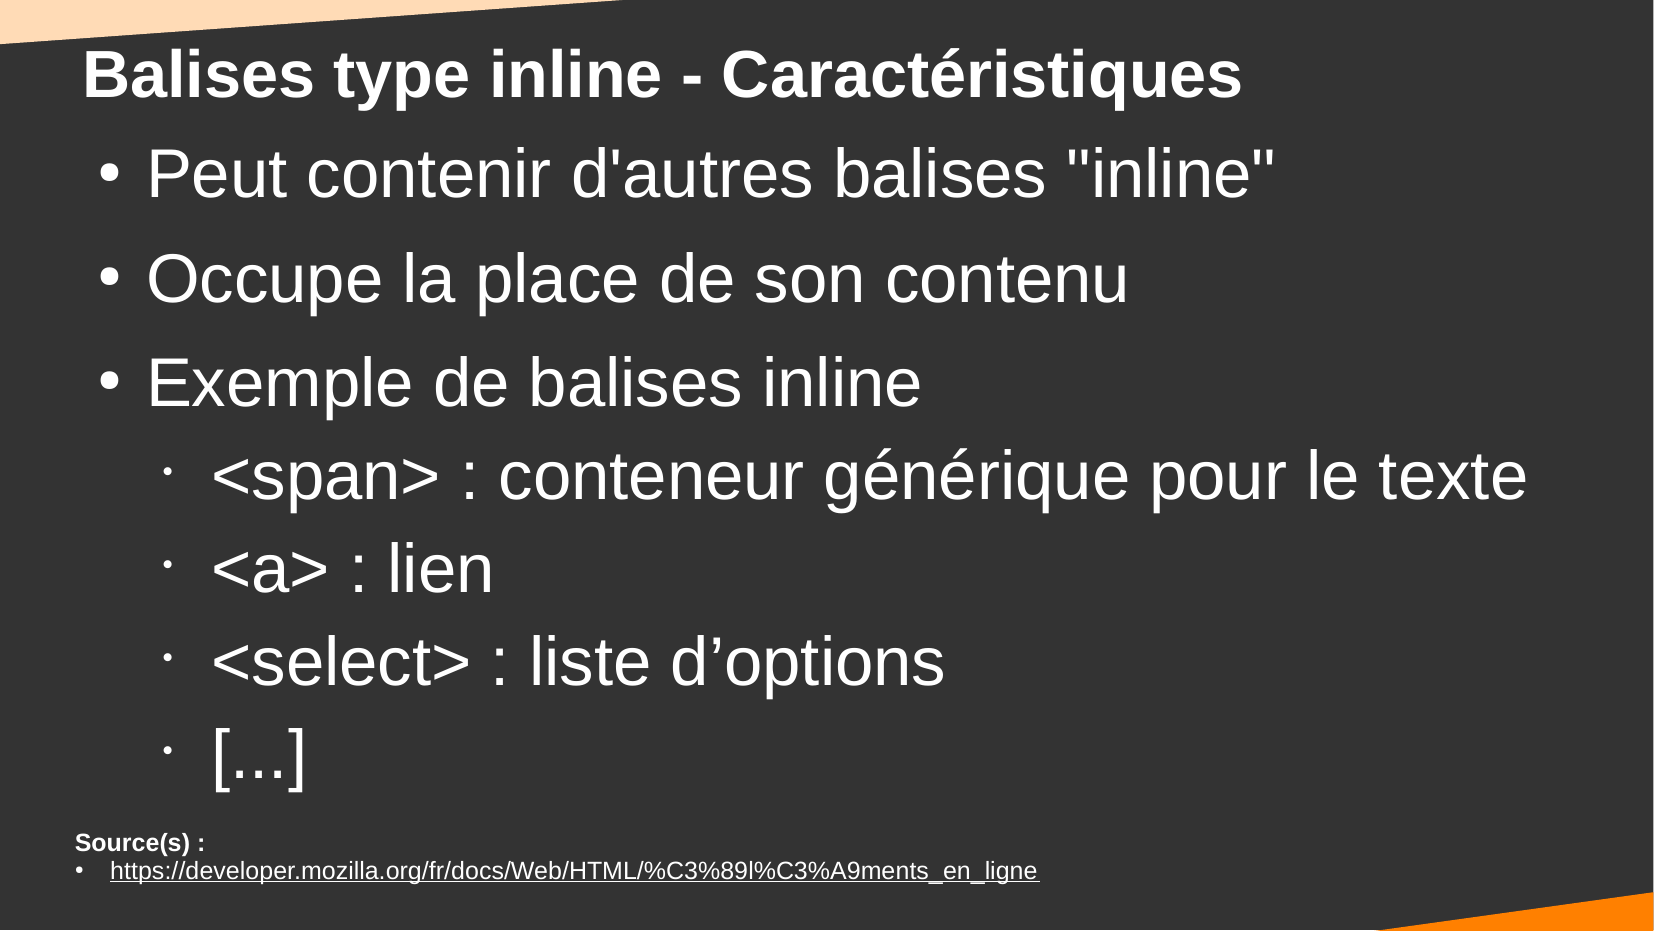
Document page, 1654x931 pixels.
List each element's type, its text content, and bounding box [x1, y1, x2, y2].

text_box [1374, 892, 1654, 931]
list Peut contenir d'autres balises "inline" Occupe la place de son contenu Exemple de balises inline <span> : conteneur générique pour le texte <a> : lien <select> : liste d’options [...] [80, 135, 1620, 807]
title Balises type inline - Caractéristiques [82, 37, 1571, 122]
text_box Source(s) : https://developer.mozilla.org/fr/docs/Web/HTML/%C3%89l%C3%A9ments_en_ligne [59, 821, 1546, 920]
text_box [0, 0, 623, 45]
